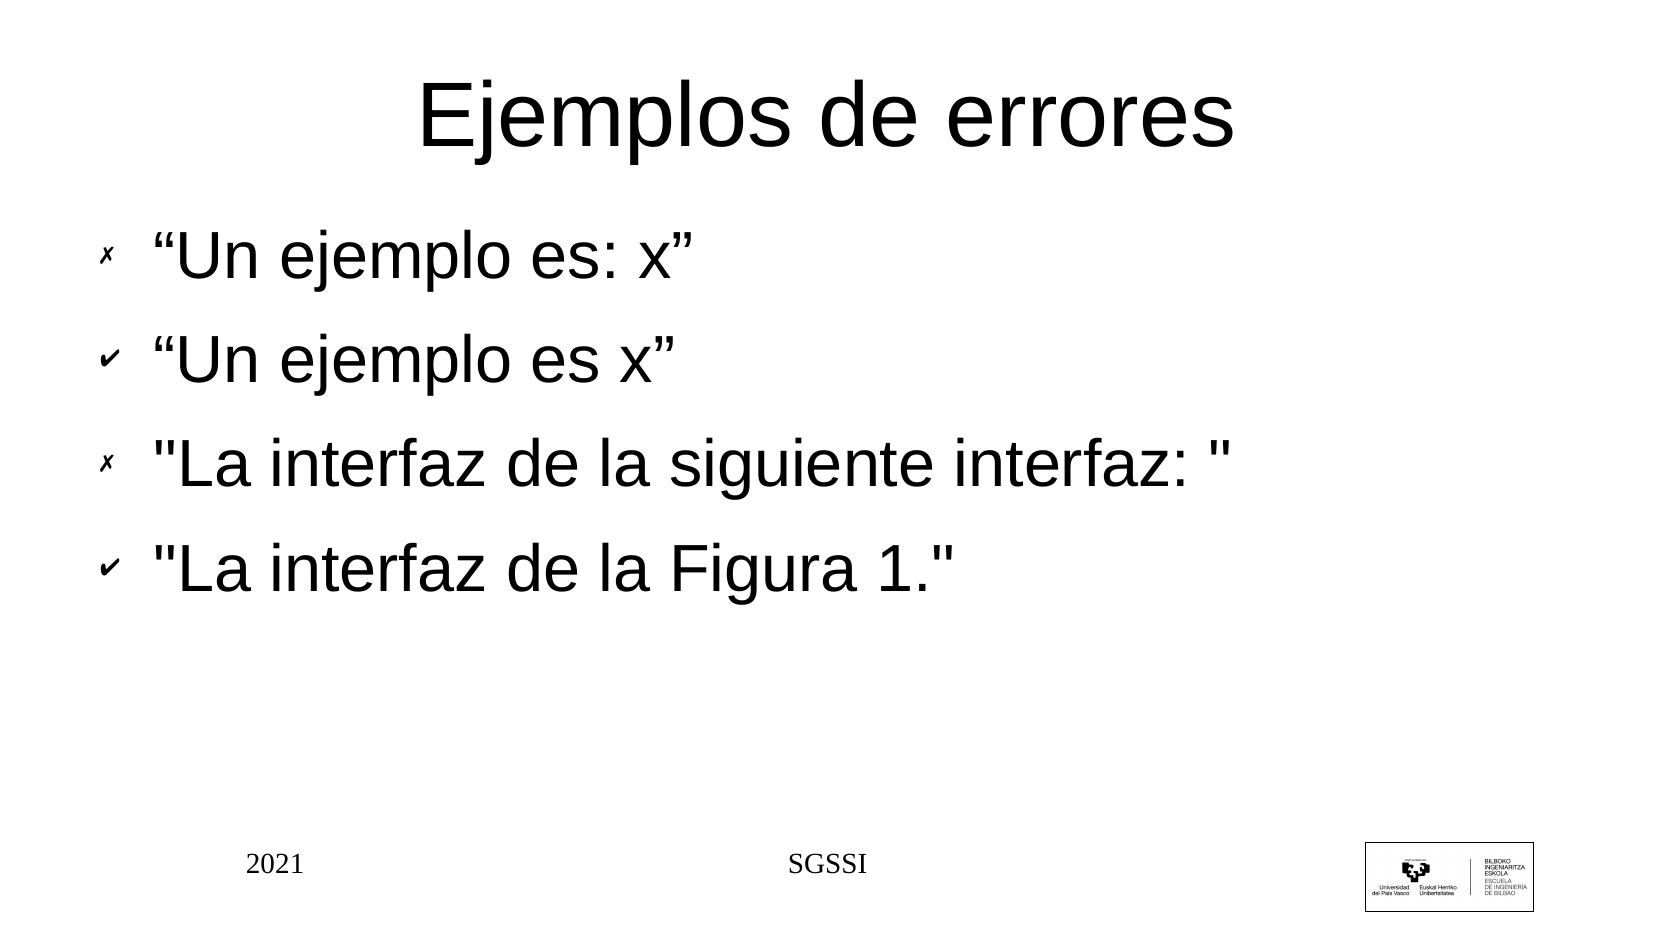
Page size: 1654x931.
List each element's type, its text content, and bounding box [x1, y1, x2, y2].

picture [1366, 843, 1533, 911]
title Ejemplos de errores [82, 37, 1571, 193]
list “Un ejemplo es: x” “Un ejemplo es x” "La interfaz de la siguiente interfaz: " "La interfaz de la Figura 1." [82, 217, 1571, 758]
